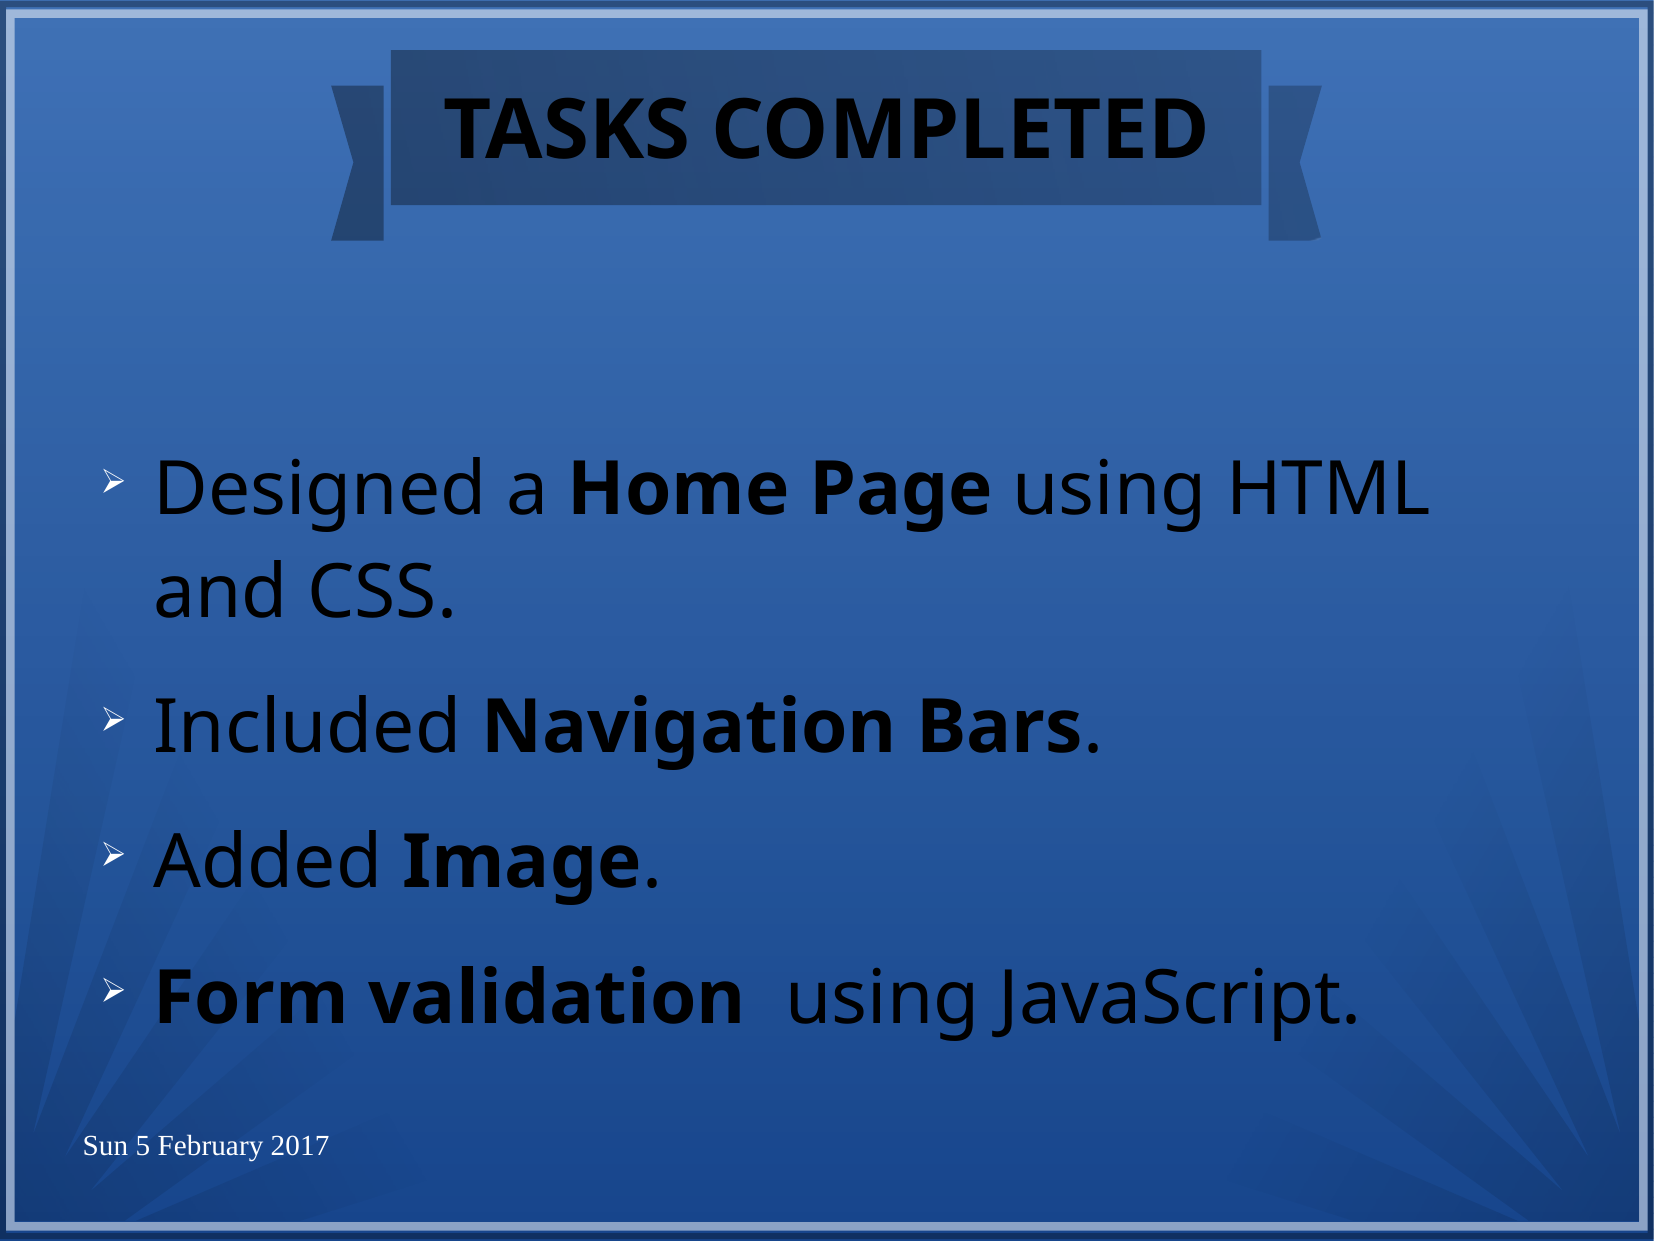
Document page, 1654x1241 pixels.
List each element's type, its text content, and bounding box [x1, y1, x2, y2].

list Designed a Home Page using HTML and CSS. Included Navigation Bars. Added Image. Form validation using JavaScript. [82, 299, 1571, 1241]
title TASKS COMPLETED [389, 0, 1264, 278]
